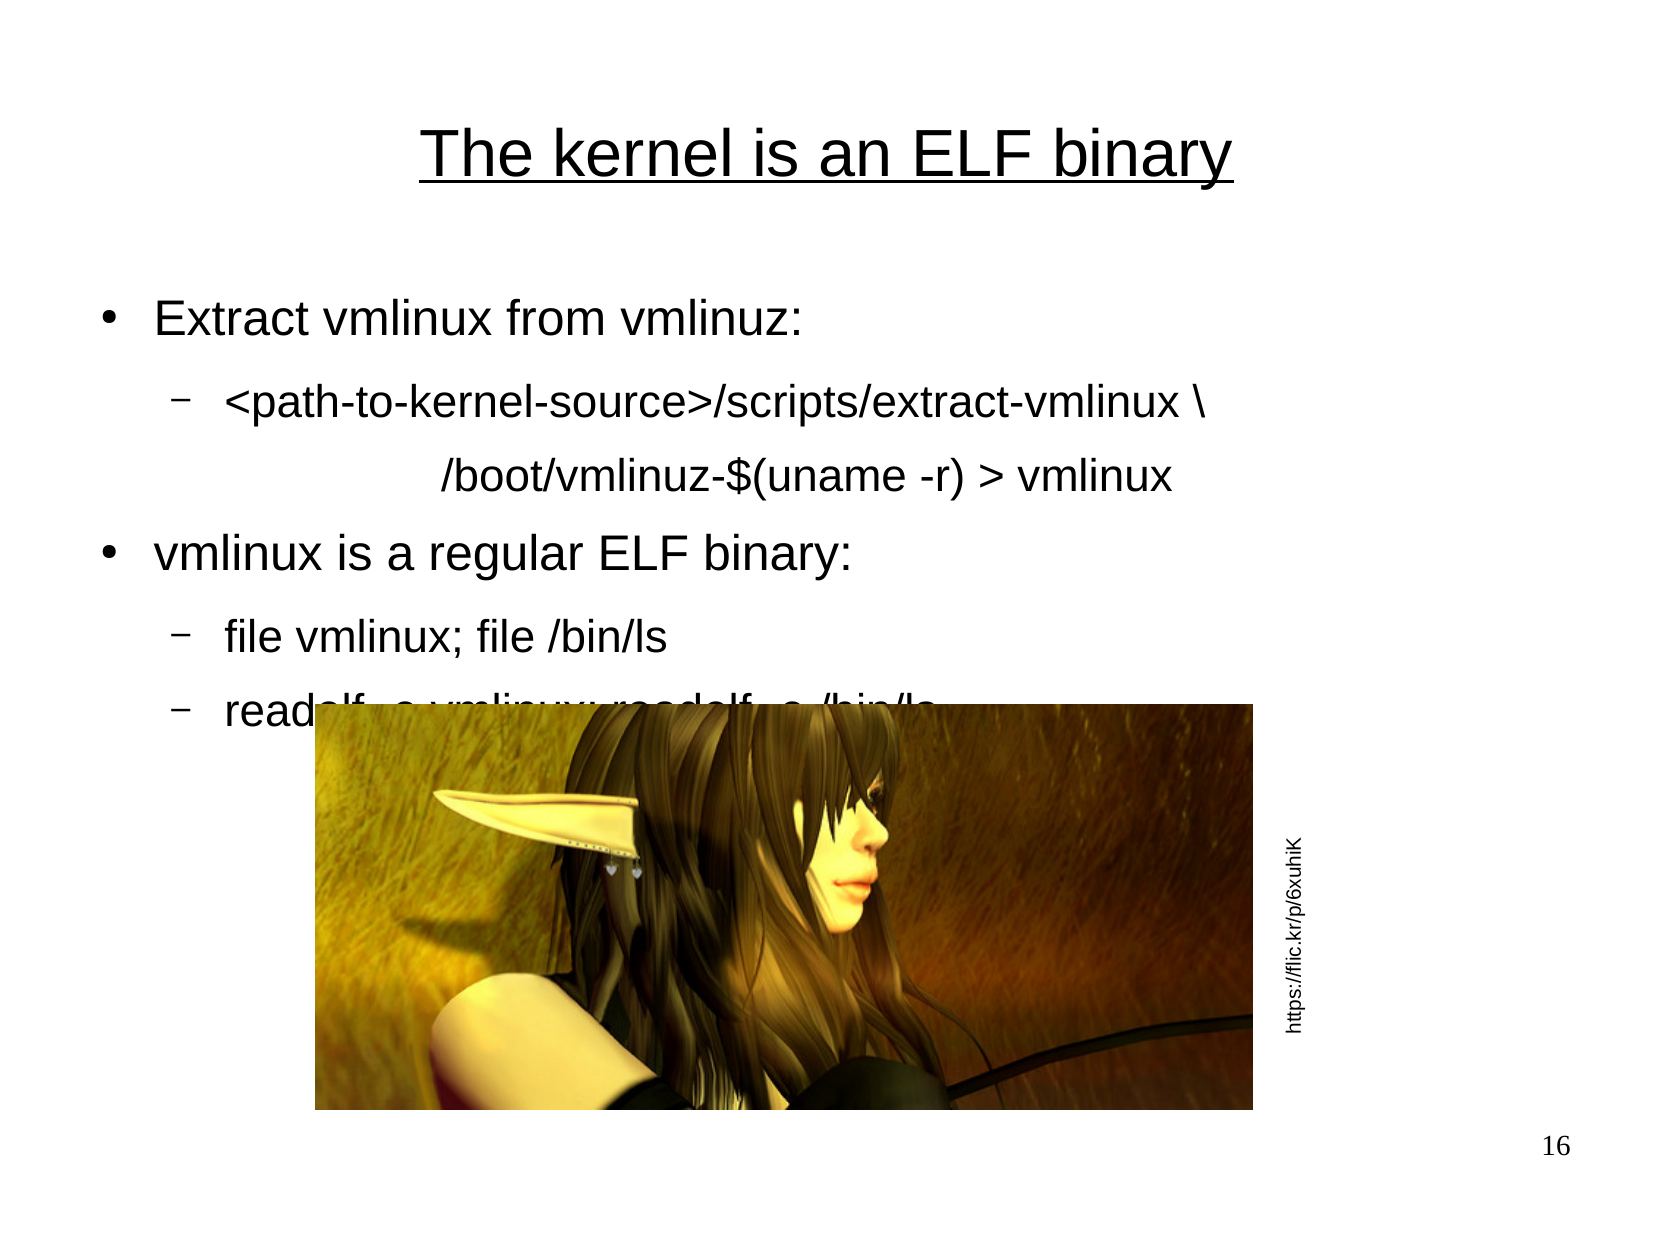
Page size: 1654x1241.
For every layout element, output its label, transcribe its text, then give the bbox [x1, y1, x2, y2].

text_box https://flic.kr/p/6xuhiK [1274, 742, 1343, 1050]
title The kernel is an ELF binary [82, 49, 1571, 257]
list Extract vmlinux from vmlinuz: <path-to-kernel-source>/scripts/extract-vmlinux \ /boot/vmlinuz-$(uname -r) > vmlinux vmlinux is a regular ELF binary: file vmlinux; file /bin/ls readelf -e vmlinux; readelf -e /bin/ls [82, 290, 1576, 766]
picture [315, 704, 1253, 1111]
